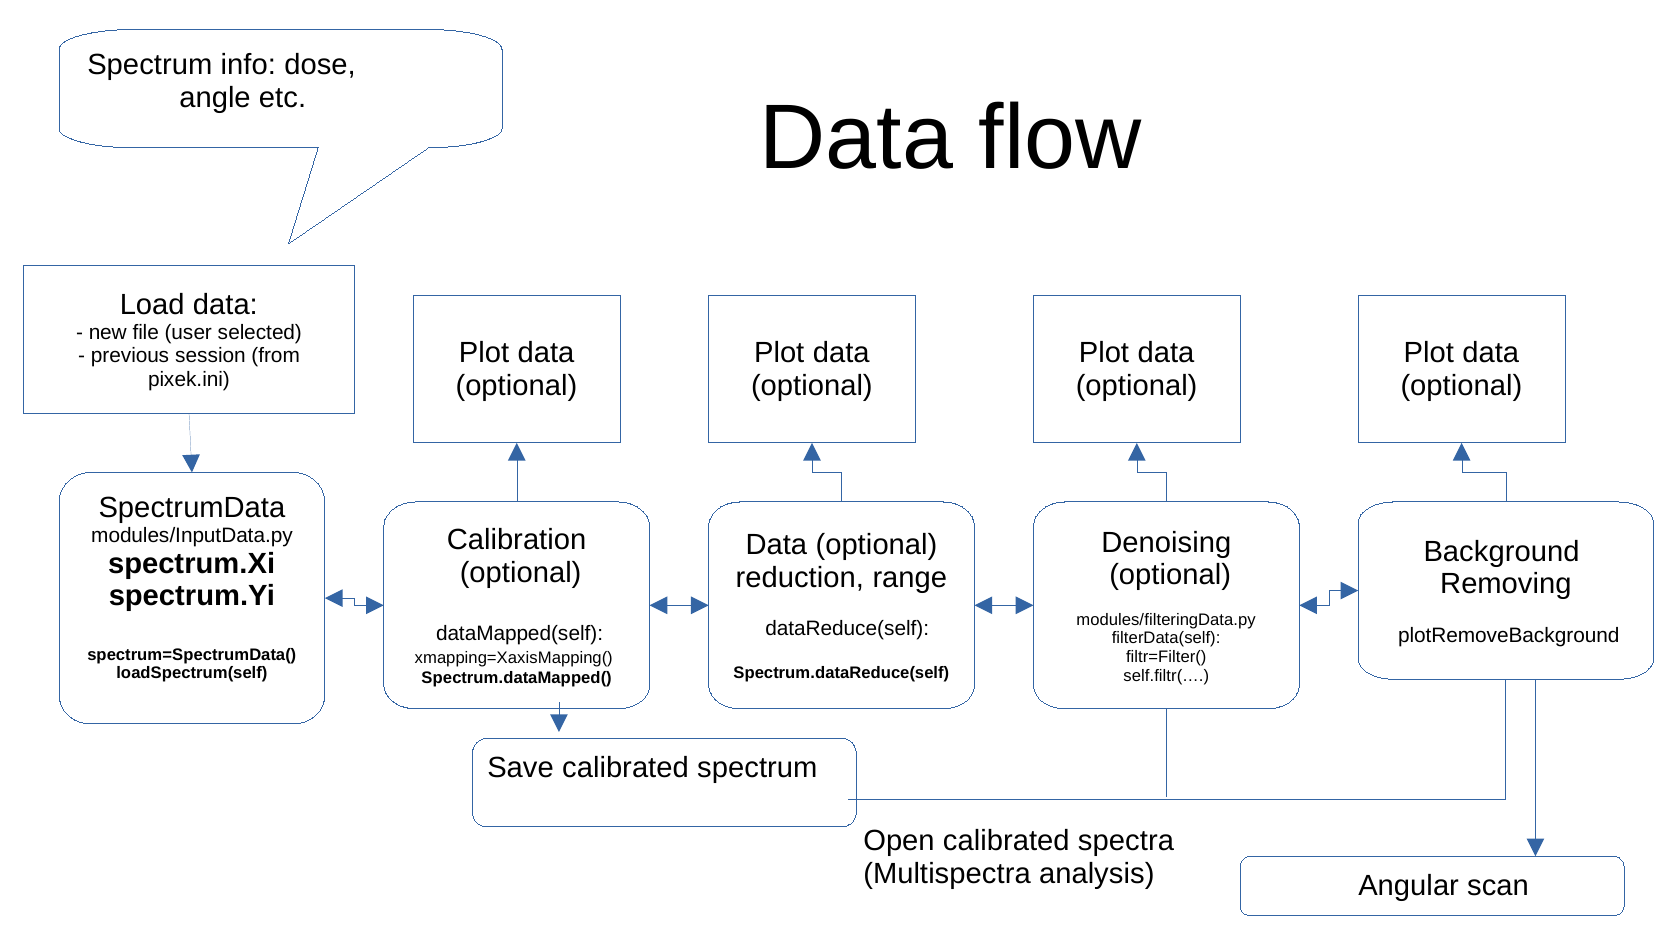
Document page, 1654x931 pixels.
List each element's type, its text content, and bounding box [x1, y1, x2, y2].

text_box Plot data (optional) [708, 295, 916, 443]
text_box Denoising (optional) modules/filteringData.py filterData(self): filtr=Filter() self.filtr(….) [1033, 501, 1300, 709]
title Data flow [206, 59, 1654, 215]
text_box Plot data (optional) [1033, 295, 1241, 443]
text_box SpectrumData modules/InputData.py spectrum.Xi spectrum.Yi spectrum=SpectrumData() loadSpectrum(self) [59, 472, 325, 724]
text_box Calibration (optional) dataMapped(self): xmapping=XaxisMapping() Spectrum.dataMapped() [383, 501, 650, 709]
text_box Data (optional) reduction, range dataReduce(self): Spectrum.dataReduce(self) [708, 501, 975, 709]
text_box Spectrum info: dose, angle etc. [72, 40, 414, 122]
text_box Save calibrated spectrum [472, 743, 849, 857]
text_box Plot data (optional) [413, 295, 621, 443]
text_box Open calibrated spectra (Multispectra analysis) [848, 816, 1225, 931]
text_box Background Removing plotRemoveBackground [1358, 501, 1654, 680]
text_box Plot data (optional) [1358, 295, 1566, 443]
text_box Angular scan [1263, 861, 1625, 909]
text_box Load data: - new file (user selected) - previous session (from pixek.ini) [23, 265, 355, 414]
